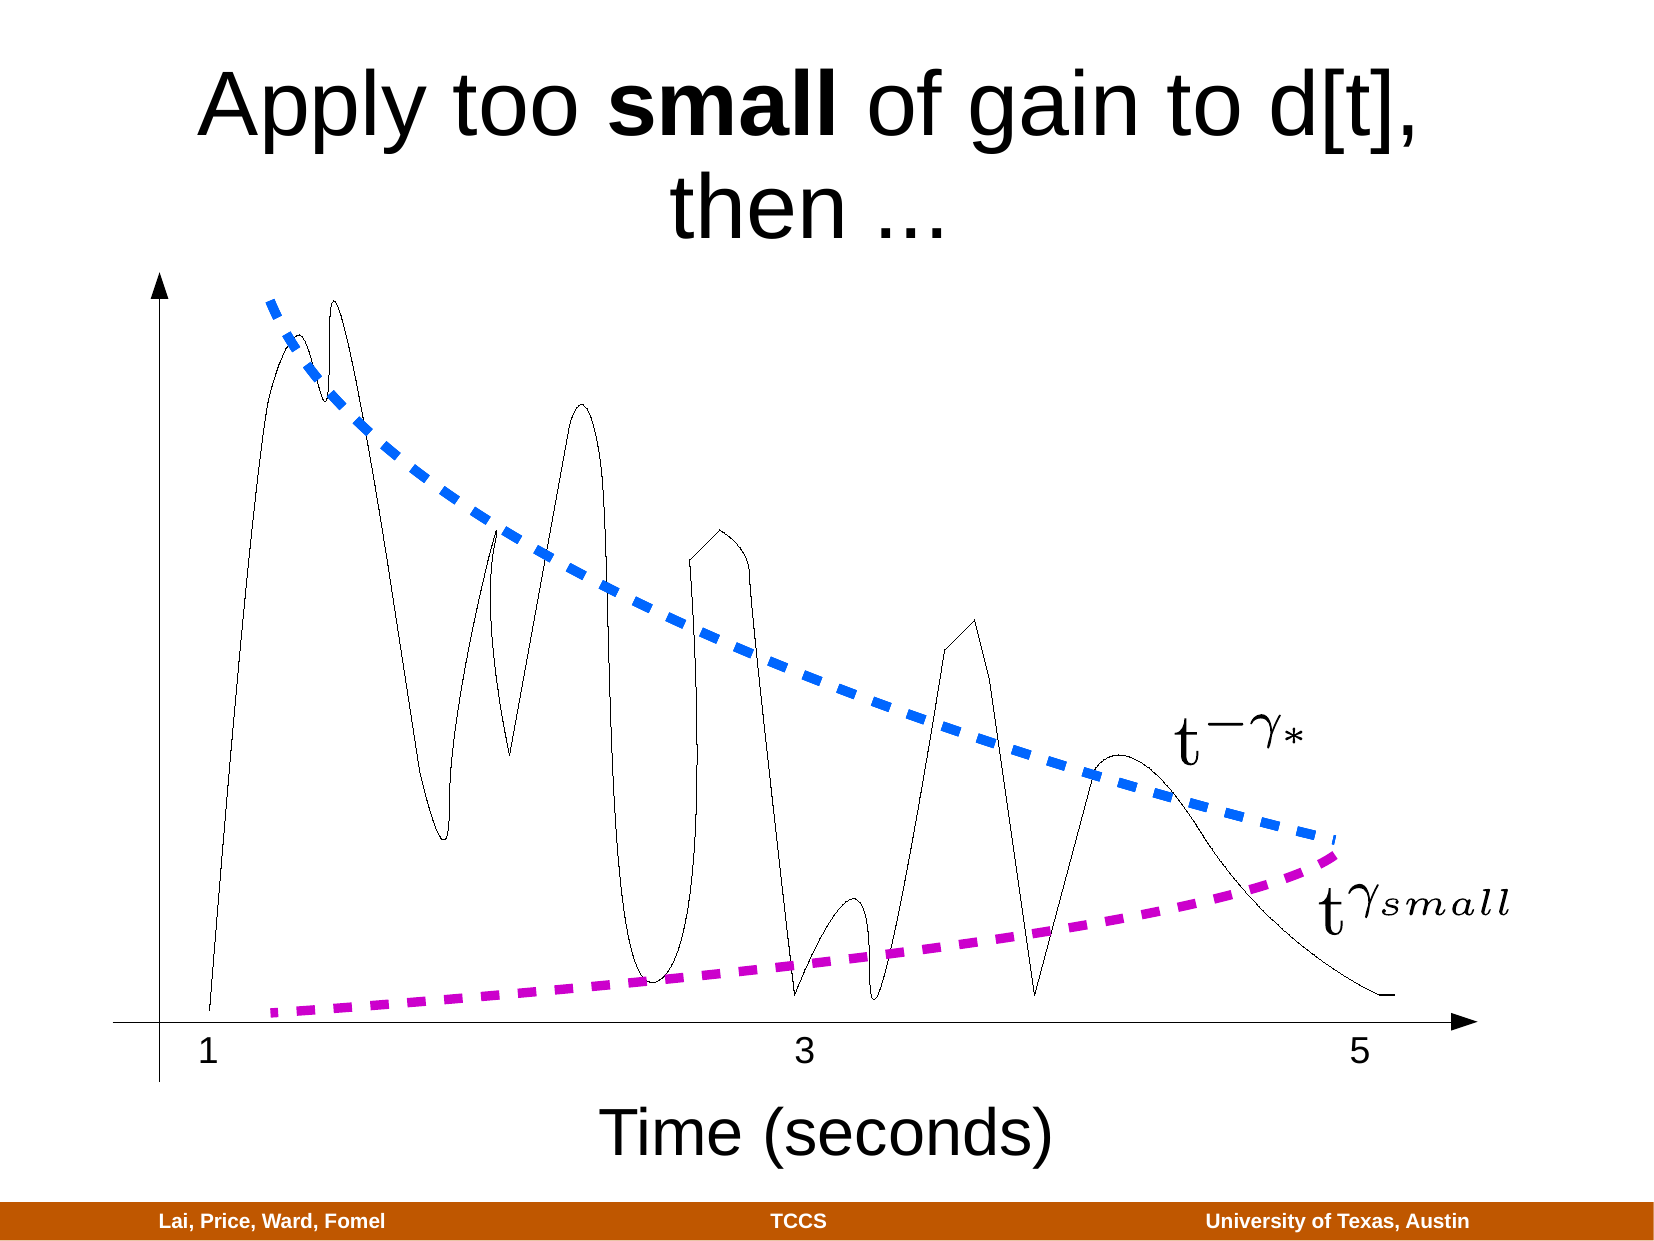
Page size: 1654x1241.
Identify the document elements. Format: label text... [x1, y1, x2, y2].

text_box 5 [1334, 1021, 1425, 1079]
text_box 3 [779, 1021, 870, 1079]
text_box [1317, 883, 1514, 936]
text_box 1 [183, 1021, 274, 1079]
text_box [1173, 705, 1308, 766]
text_box Apply too small of gain to d[t], then ... [45, 45, 1576, 266]
text_box Time (seconds) [583, 1087, 1130, 1241]
